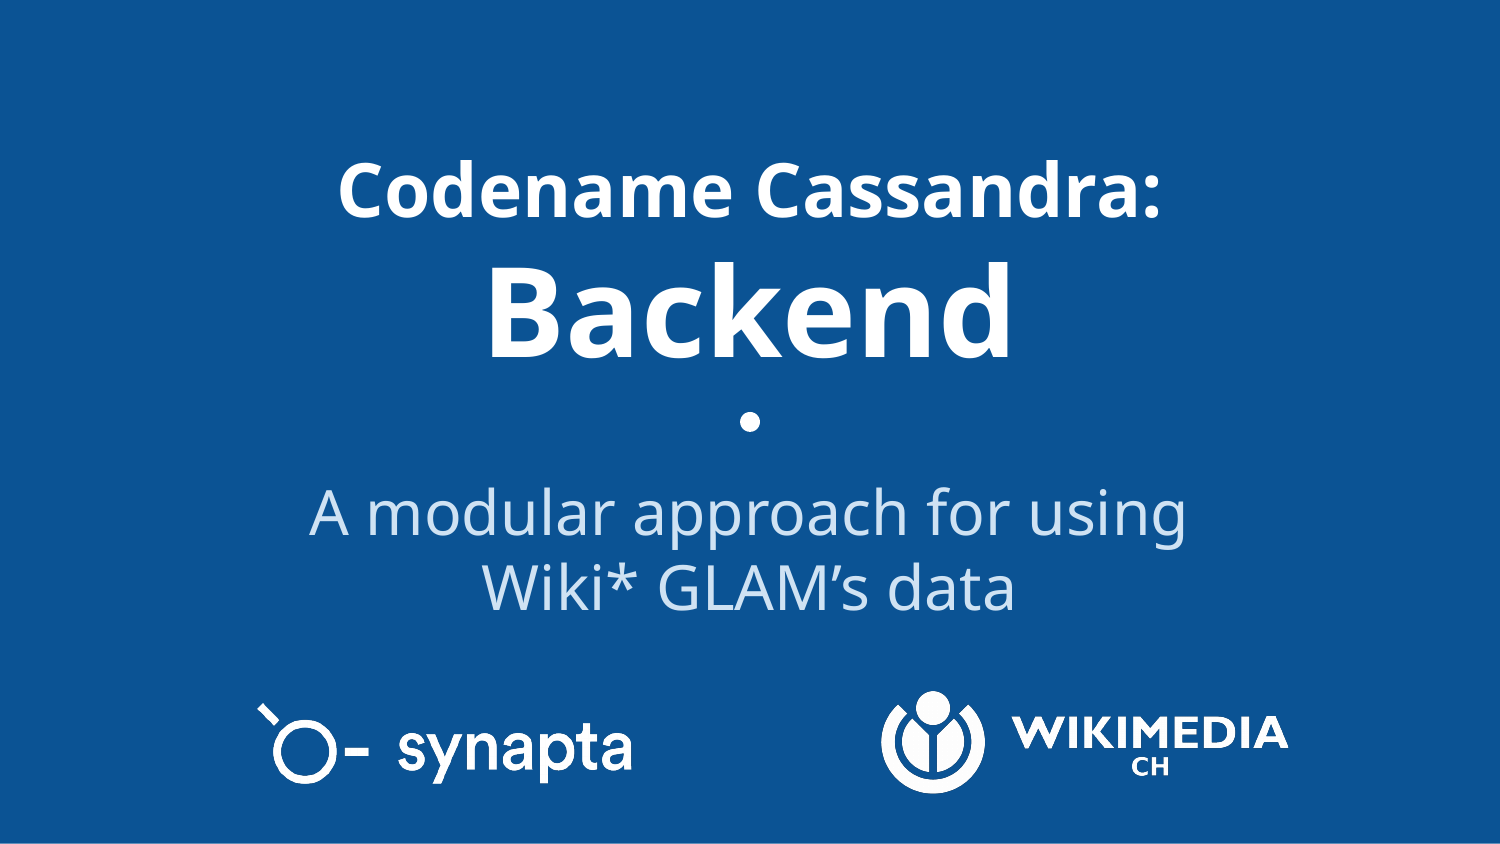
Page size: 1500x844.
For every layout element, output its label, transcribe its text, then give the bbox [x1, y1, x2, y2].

subtitle A modular approach for using Wiki* GLAM’s data [90, 457, 1410, 654]
picture [257, 703, 632, 784]
picture [1011, 708, 1289, 780]
picture [864, 691, 1002, 797]
title Codename Cassandra: Backend [63, 123, 1437, 398]
